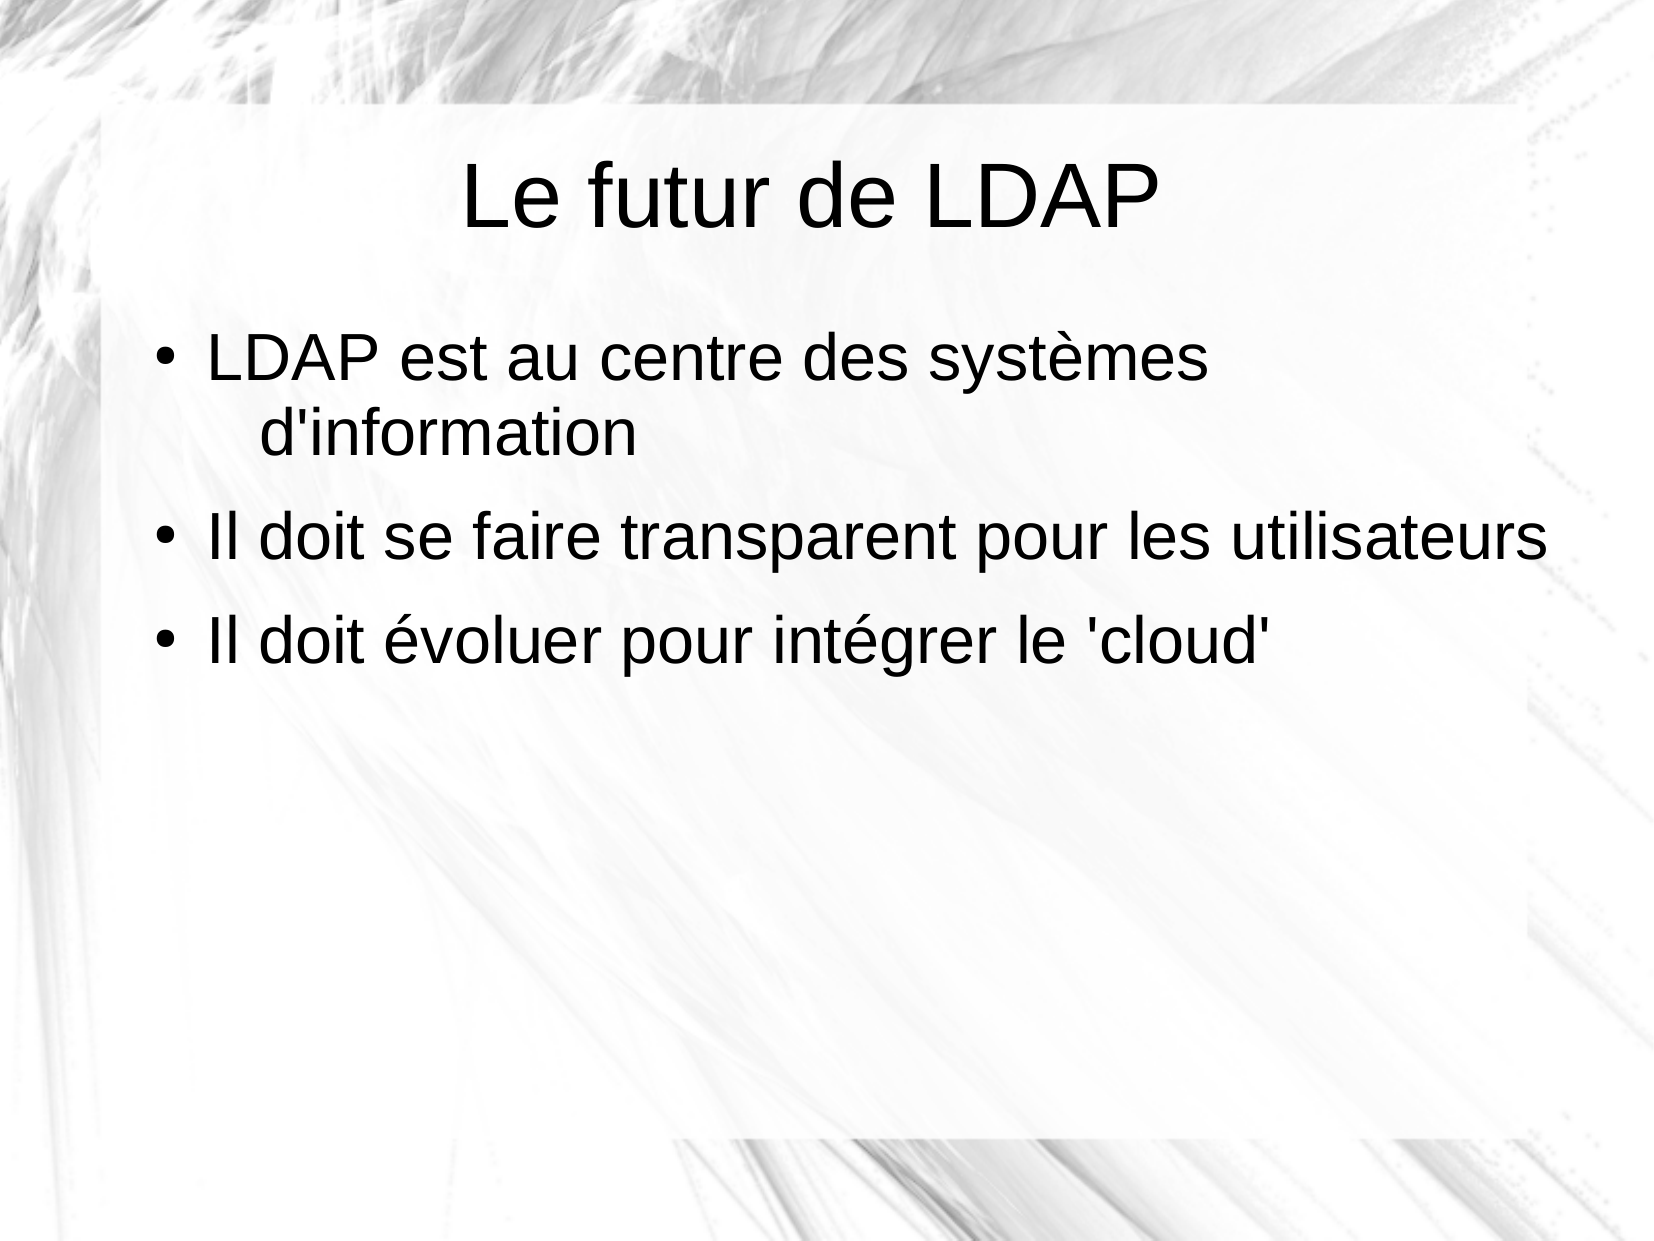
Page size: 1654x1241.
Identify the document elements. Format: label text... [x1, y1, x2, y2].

list LDAP est au centre des systèmes d'information Il doit se faire transparent pour les utilisateurs Il doit évoluer pour intégrer le 'cloud' [118, 319, 1571, 931]
title Le futur de LDAP [118, 119, 1506, 273]
picture [0, 0, 1654, 1241]
